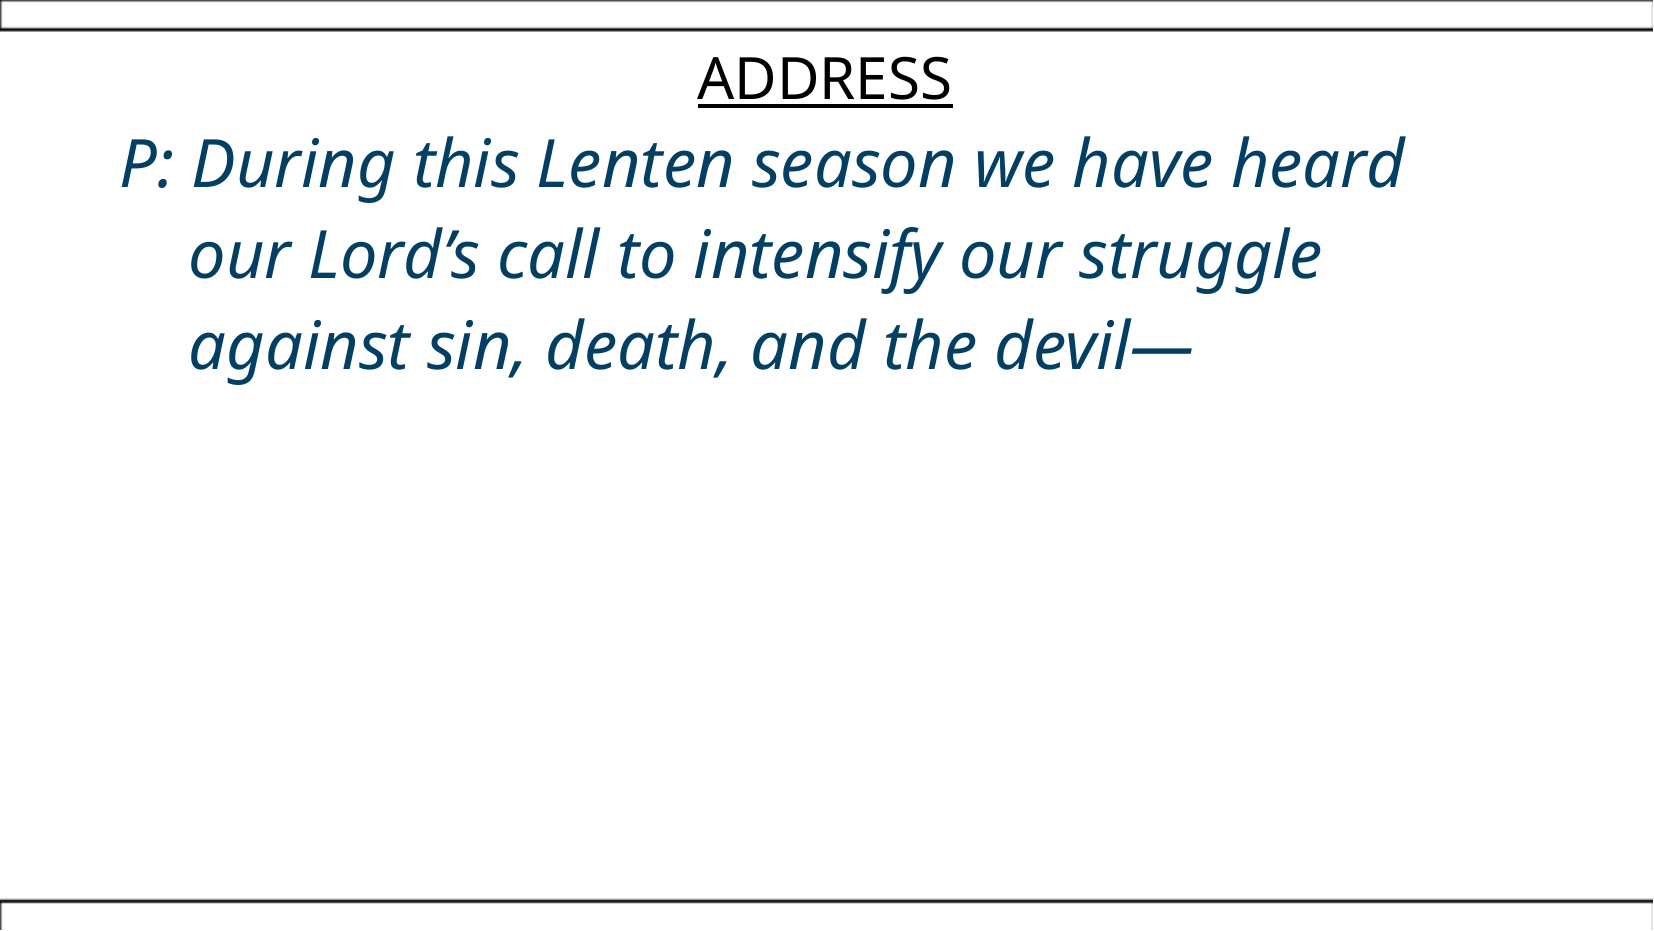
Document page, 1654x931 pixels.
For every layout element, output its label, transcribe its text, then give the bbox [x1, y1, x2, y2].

picture [0, 0, 1653, 930]
text_box ADDRESS P: During this Lenten season we have heard our Lord’s call to intensify our struggle against sin, death, and the devil— [105, 30, 1546, 389]
